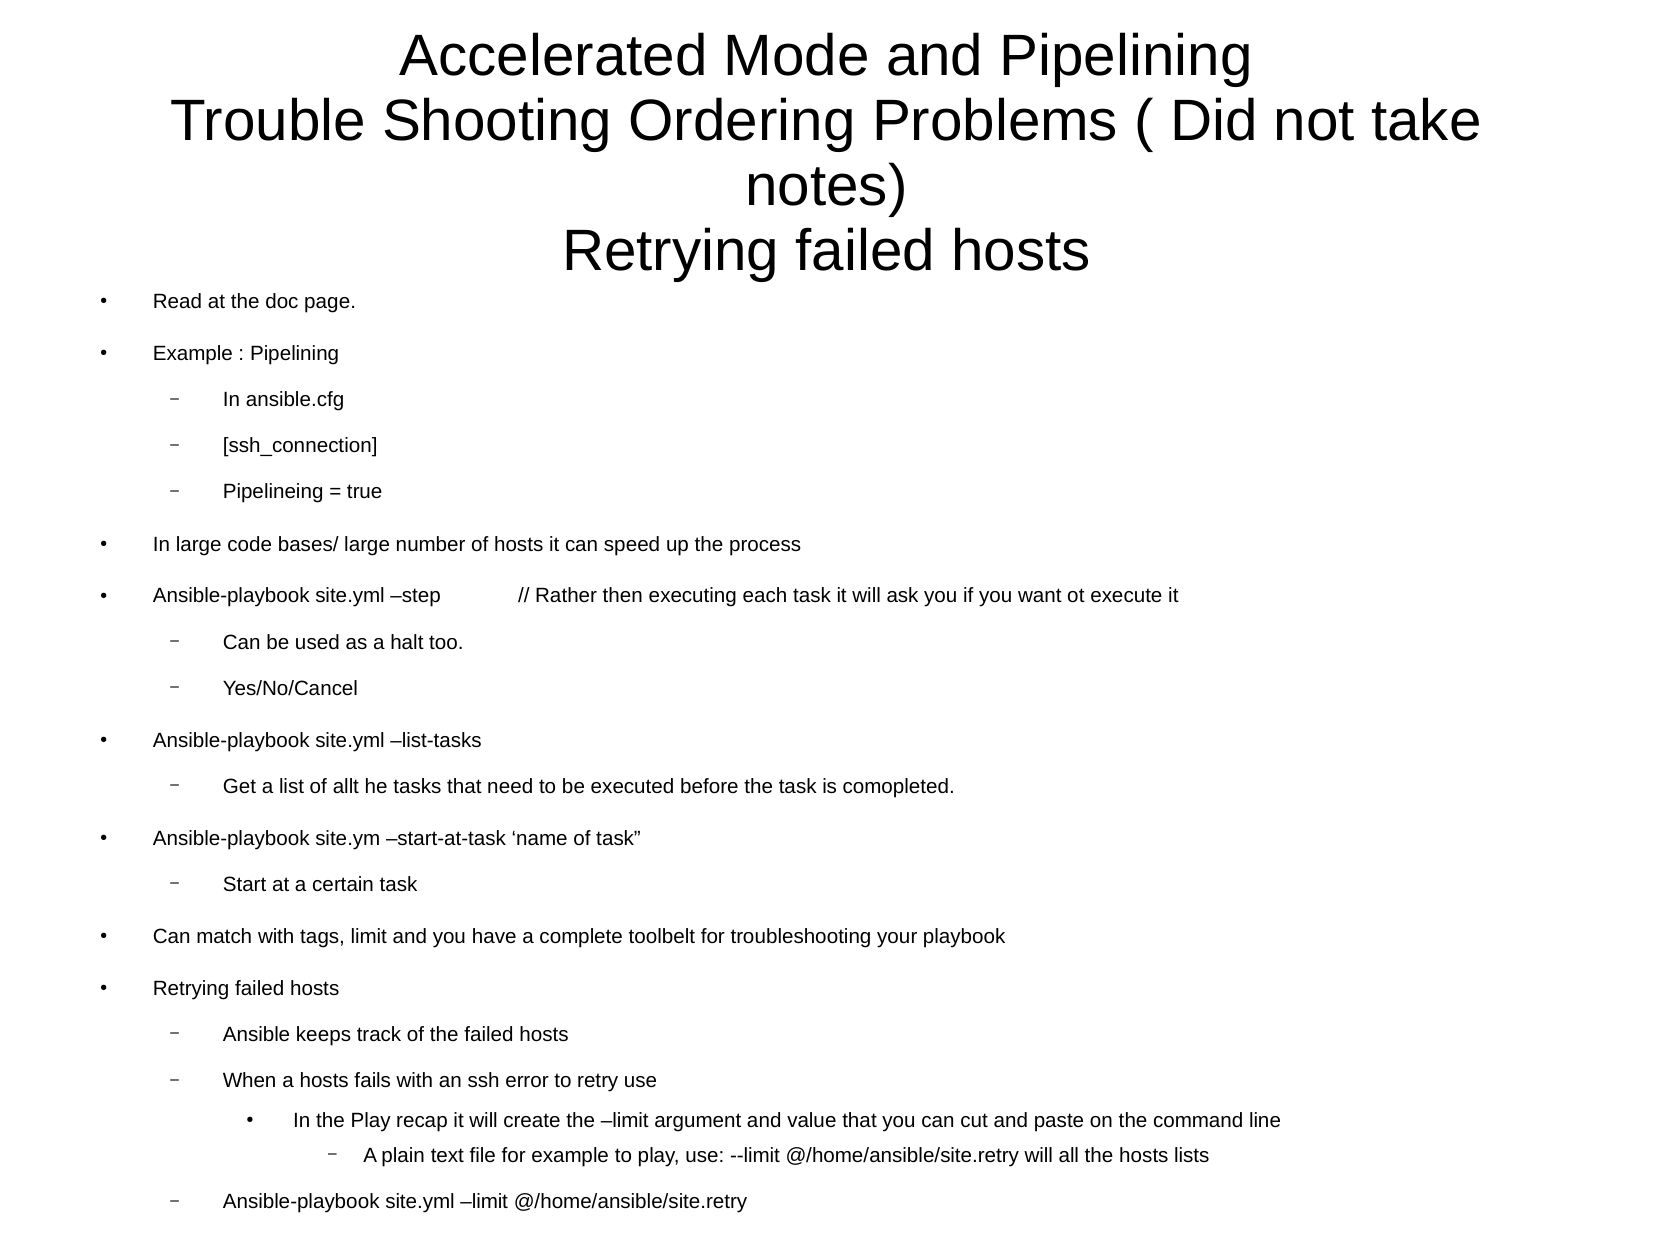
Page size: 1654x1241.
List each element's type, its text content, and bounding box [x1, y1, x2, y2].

title Accelerated Mode and Pipelining Trouble Shooting Ordering Problems ( Did not take notes) Retrying failed hosts [82, 22, 1571, 284]
list Read at the doc page. Example : Pipelining In ansible.cfg [ssh_connection] Pipelineing = true In large code bases/ large number of hosts it can speed up the process Ansible-playbook site.yml –step // Rather then executing each task it will ask you if you want ot execute it Can be used as a halt too. Yes/No/Cancel Ansible-playbook site.yml –list-tasks Get a list of allt he tasks that need to be executed before the task is comopleted. Ansible-playbook site.ym –start-at-task ‘name of task” Start at a certain task Can match with tags, limit and you have a complete toolbelt for troubleshooting your playbook Retrying failed hosts Ansible keeps track of the failed hosts When a hosts fails with an ssh error to retry use In the Play recap it will create the –limit argument and value that you can cut and paste on the command line A plain text file for example to play, use: --limit @/home/ansible/site.retry will all the hosts lists Ansible-playbook site.yml –limit @/home/ansible/site.retry [82, 290, 1571, 1217]
